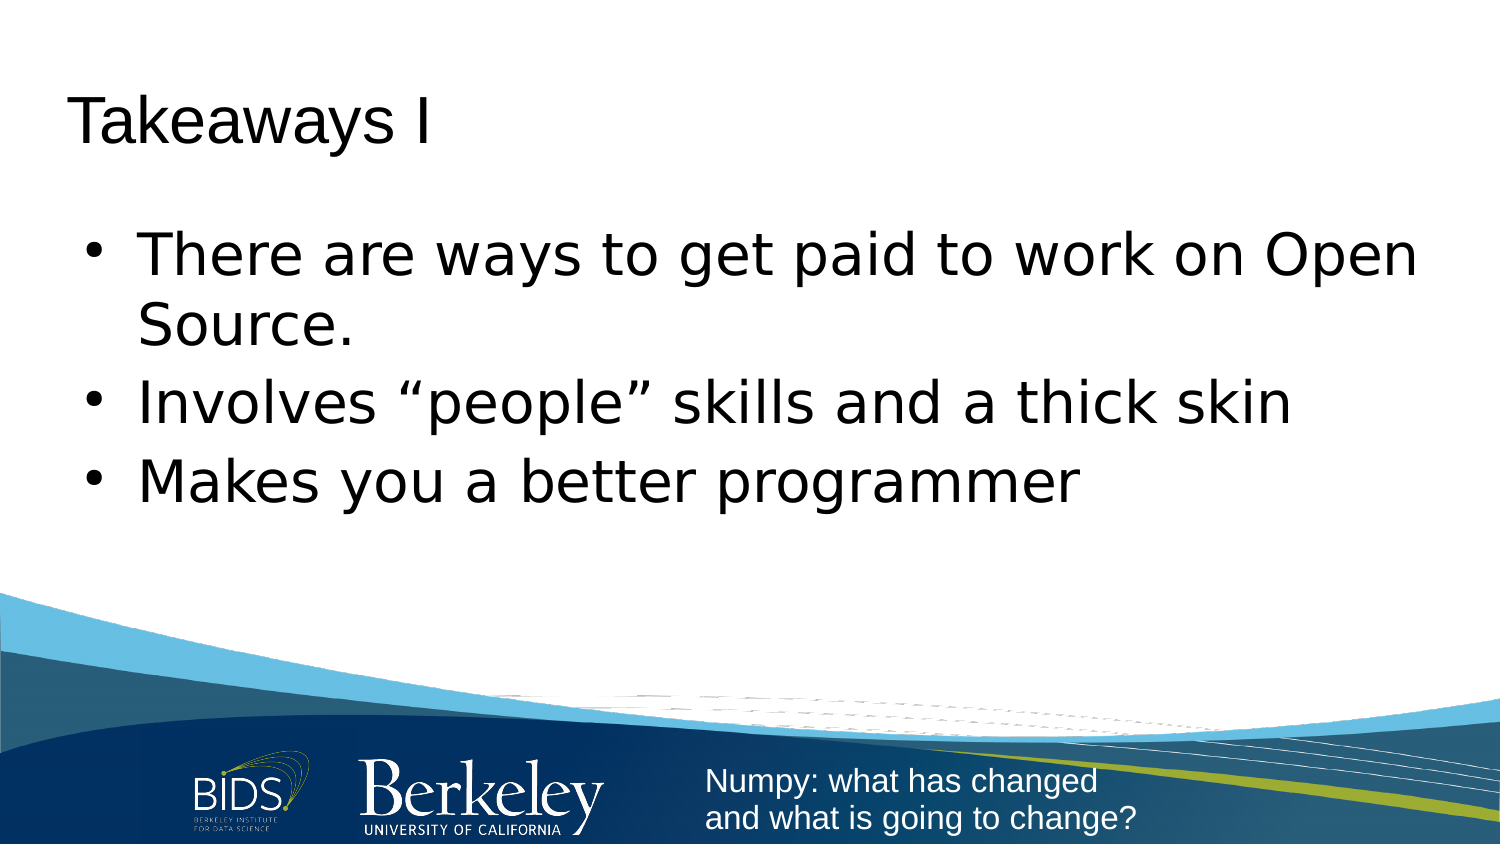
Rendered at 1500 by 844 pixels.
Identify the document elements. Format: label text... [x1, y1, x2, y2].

title Takeaways I [51, 67, 1449, 167]
text_box [1216, 765, 1456, 836]
picture [0, 593, 1500, 844]
list There are ways to get paid to work on Open Source. Involves “people” skills and a thick skin Makes you a better programmer [51, 201, 1449, 511]
picture [176, 733, 324, 844]
text_box Numpy: what has changed and what is going to change? [690, 754, 1216, 844]
